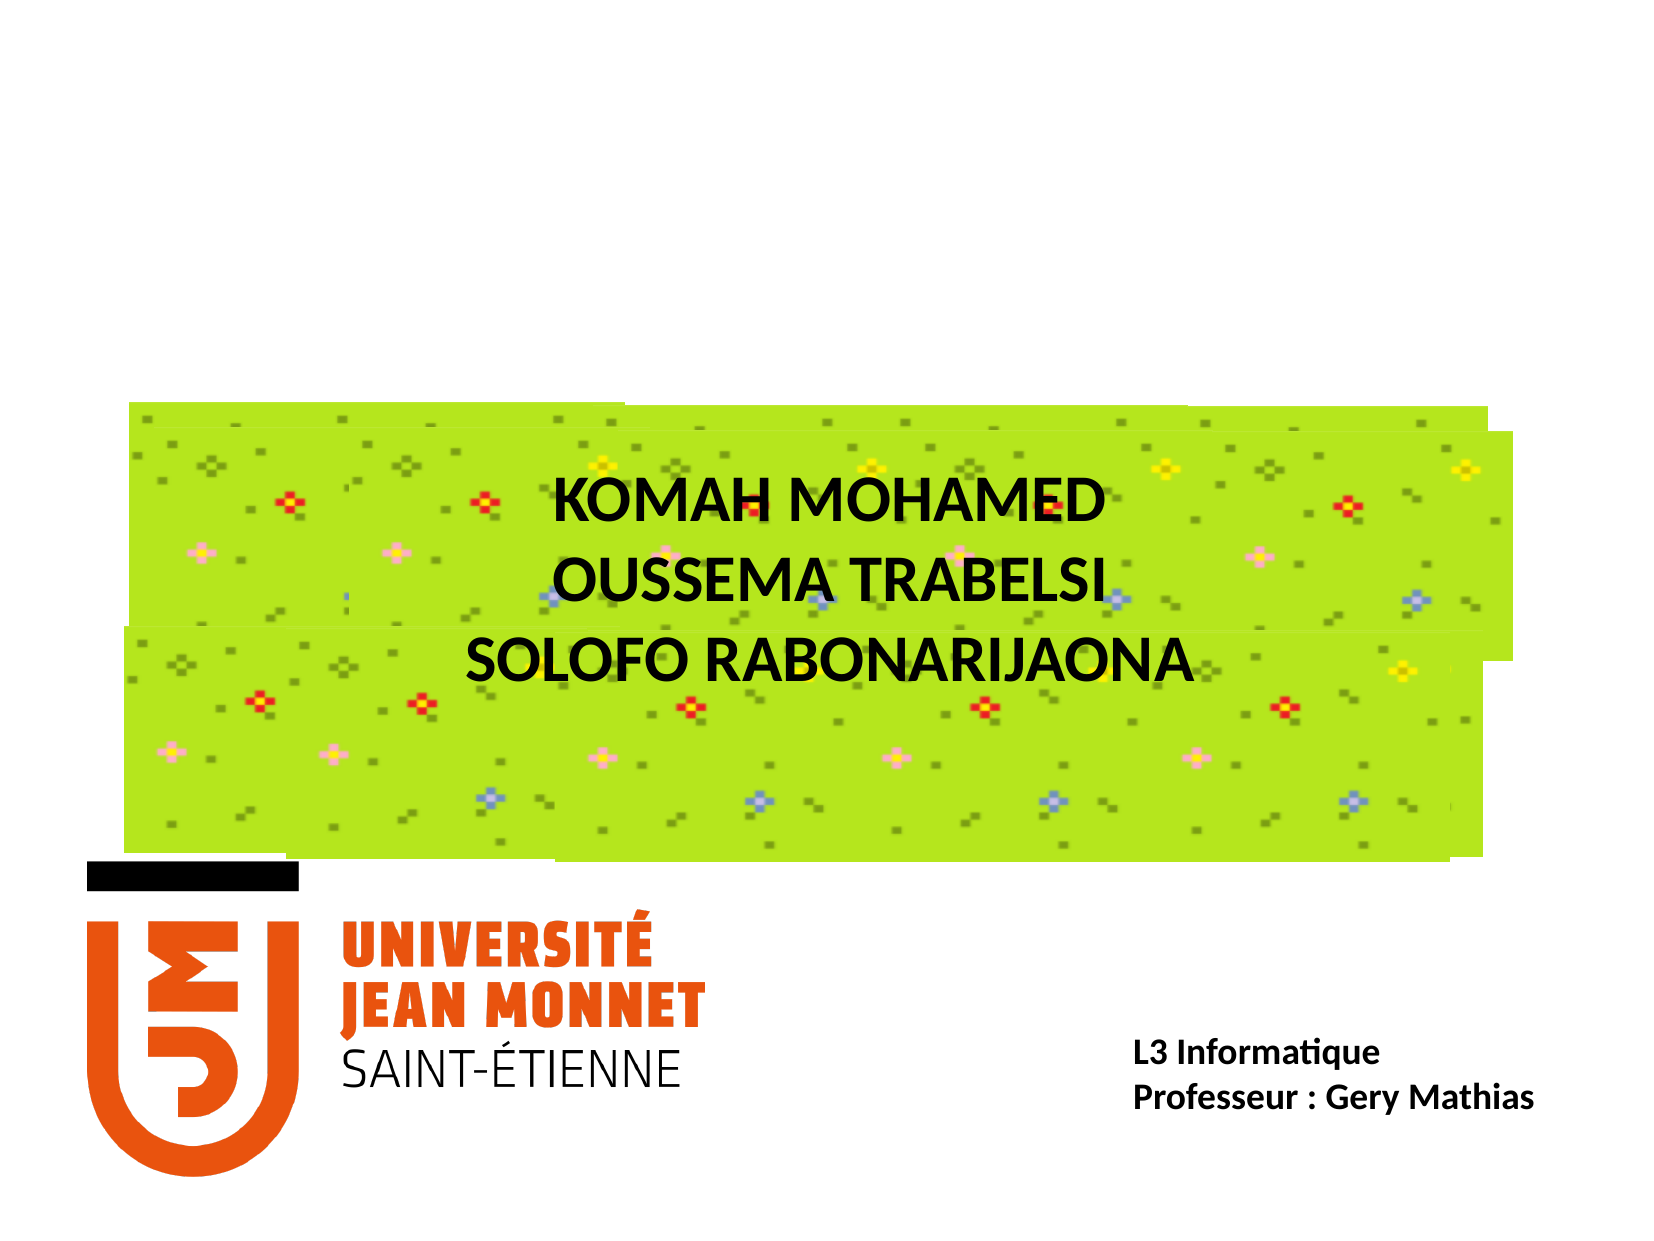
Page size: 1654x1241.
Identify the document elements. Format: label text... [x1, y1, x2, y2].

text_box KOMAH MOHAMED OUSSEMA TRABELSI SOLOFO RABONARIJAONA [417, 447, 1244, 702]
text_box L3 Informatique Professeur : Gery Mathias [1118, 1019, 1583, 1124]
picture [87, 402, 1513, 1177]
